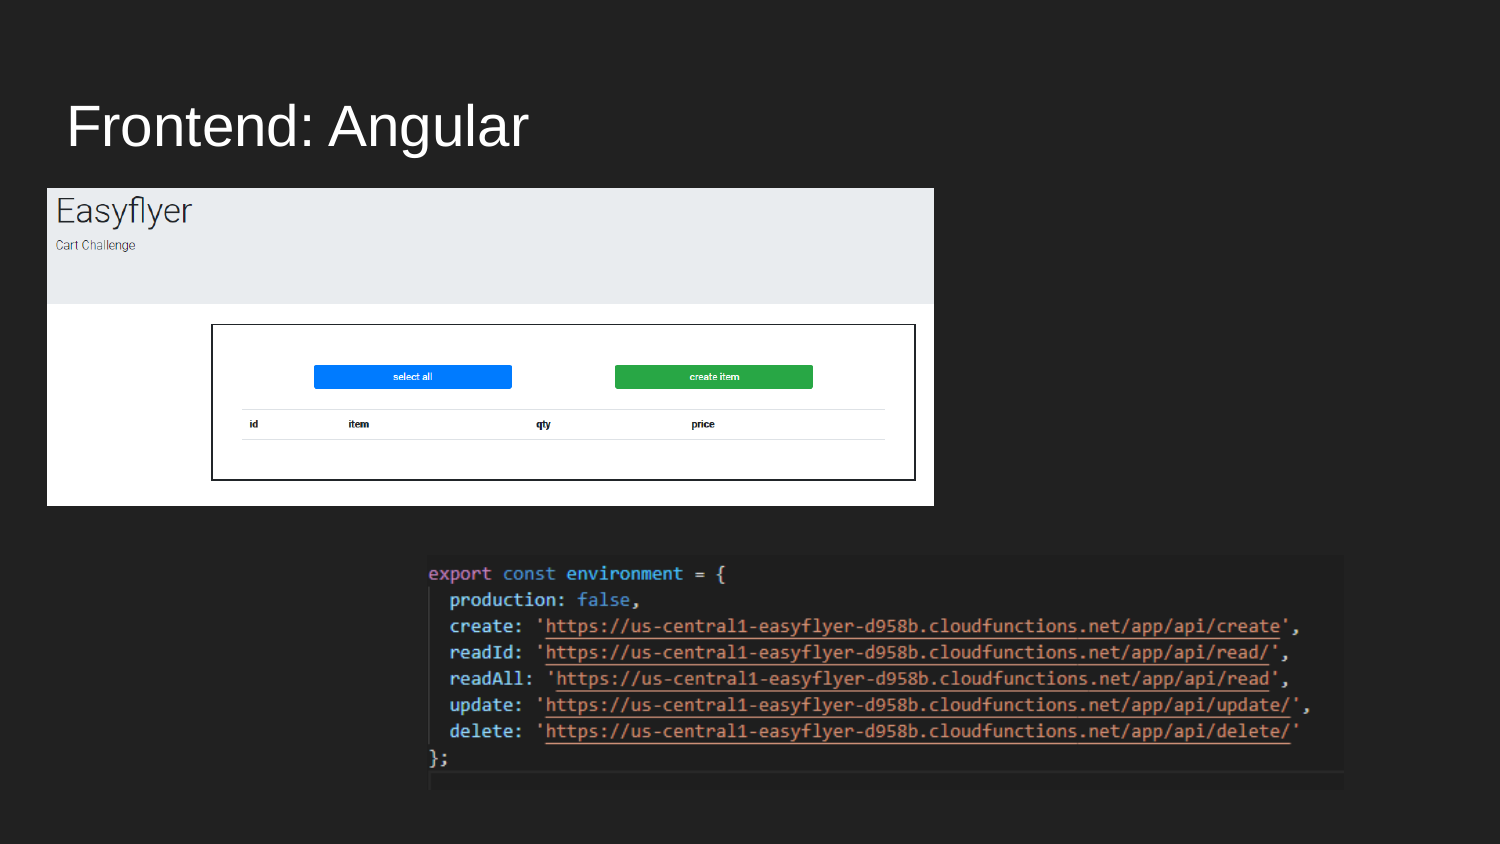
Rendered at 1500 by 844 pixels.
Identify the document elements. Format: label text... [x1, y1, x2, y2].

picture [427, 555, 1344, 790]
picture [47, 188, 934, 507]
title Frontend: Angular [51, 72, 1449, 167]
